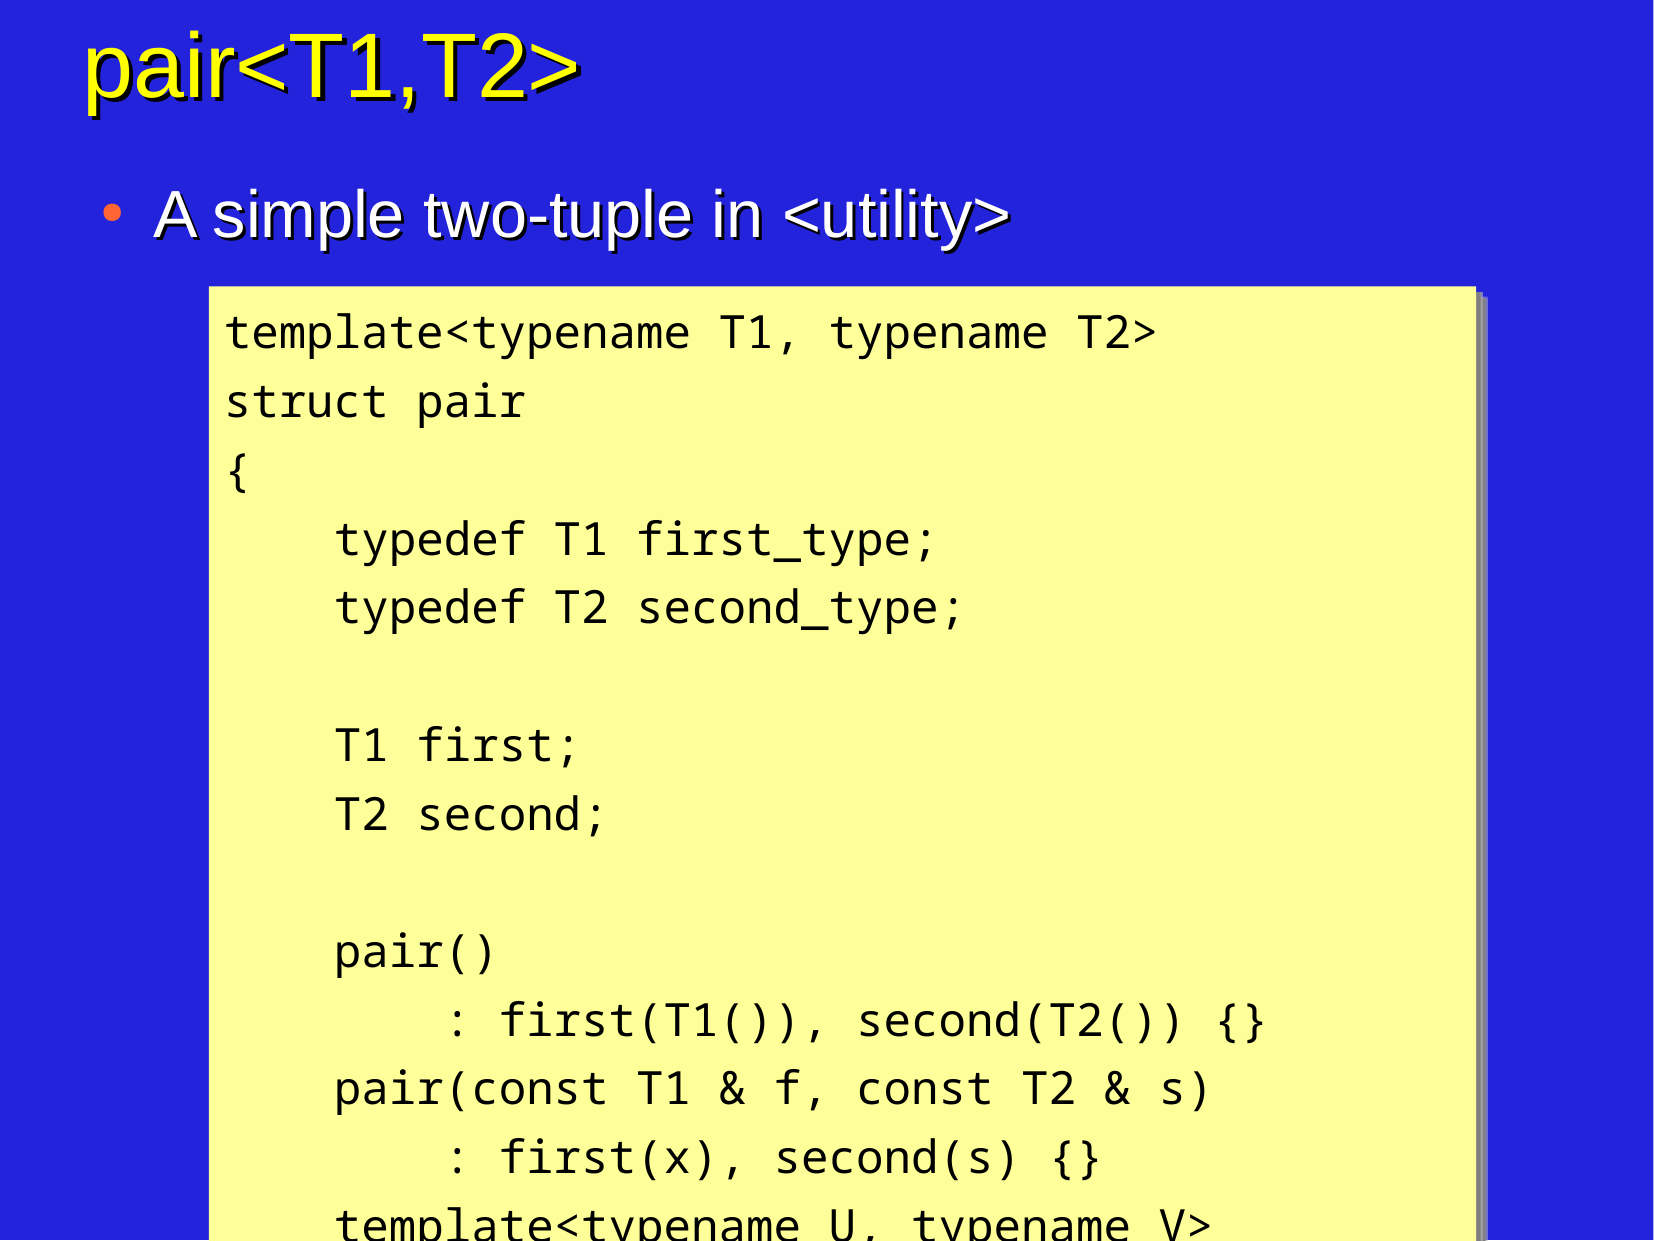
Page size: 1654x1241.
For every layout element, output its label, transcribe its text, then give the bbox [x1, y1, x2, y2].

title pair<T1,T2> [82, 2, 1571, 130]
text_box template<typename T1, typename T2> struct pair { typedef T1 first_type; typedef T2 second_type; T1 first; T2 second; pair() : first(T1()), second(T2()) {} pair(const T1 & f, const T2 & s) : first(x), second(s) {} template<typename U, typename V> pair(const pair<U,V> & p) : first(p.first), second(p,second) {} }; [208, 286, 1477, 1241]
list A simple two-tuple in <utility> [82, 177, 1571, 1182]
